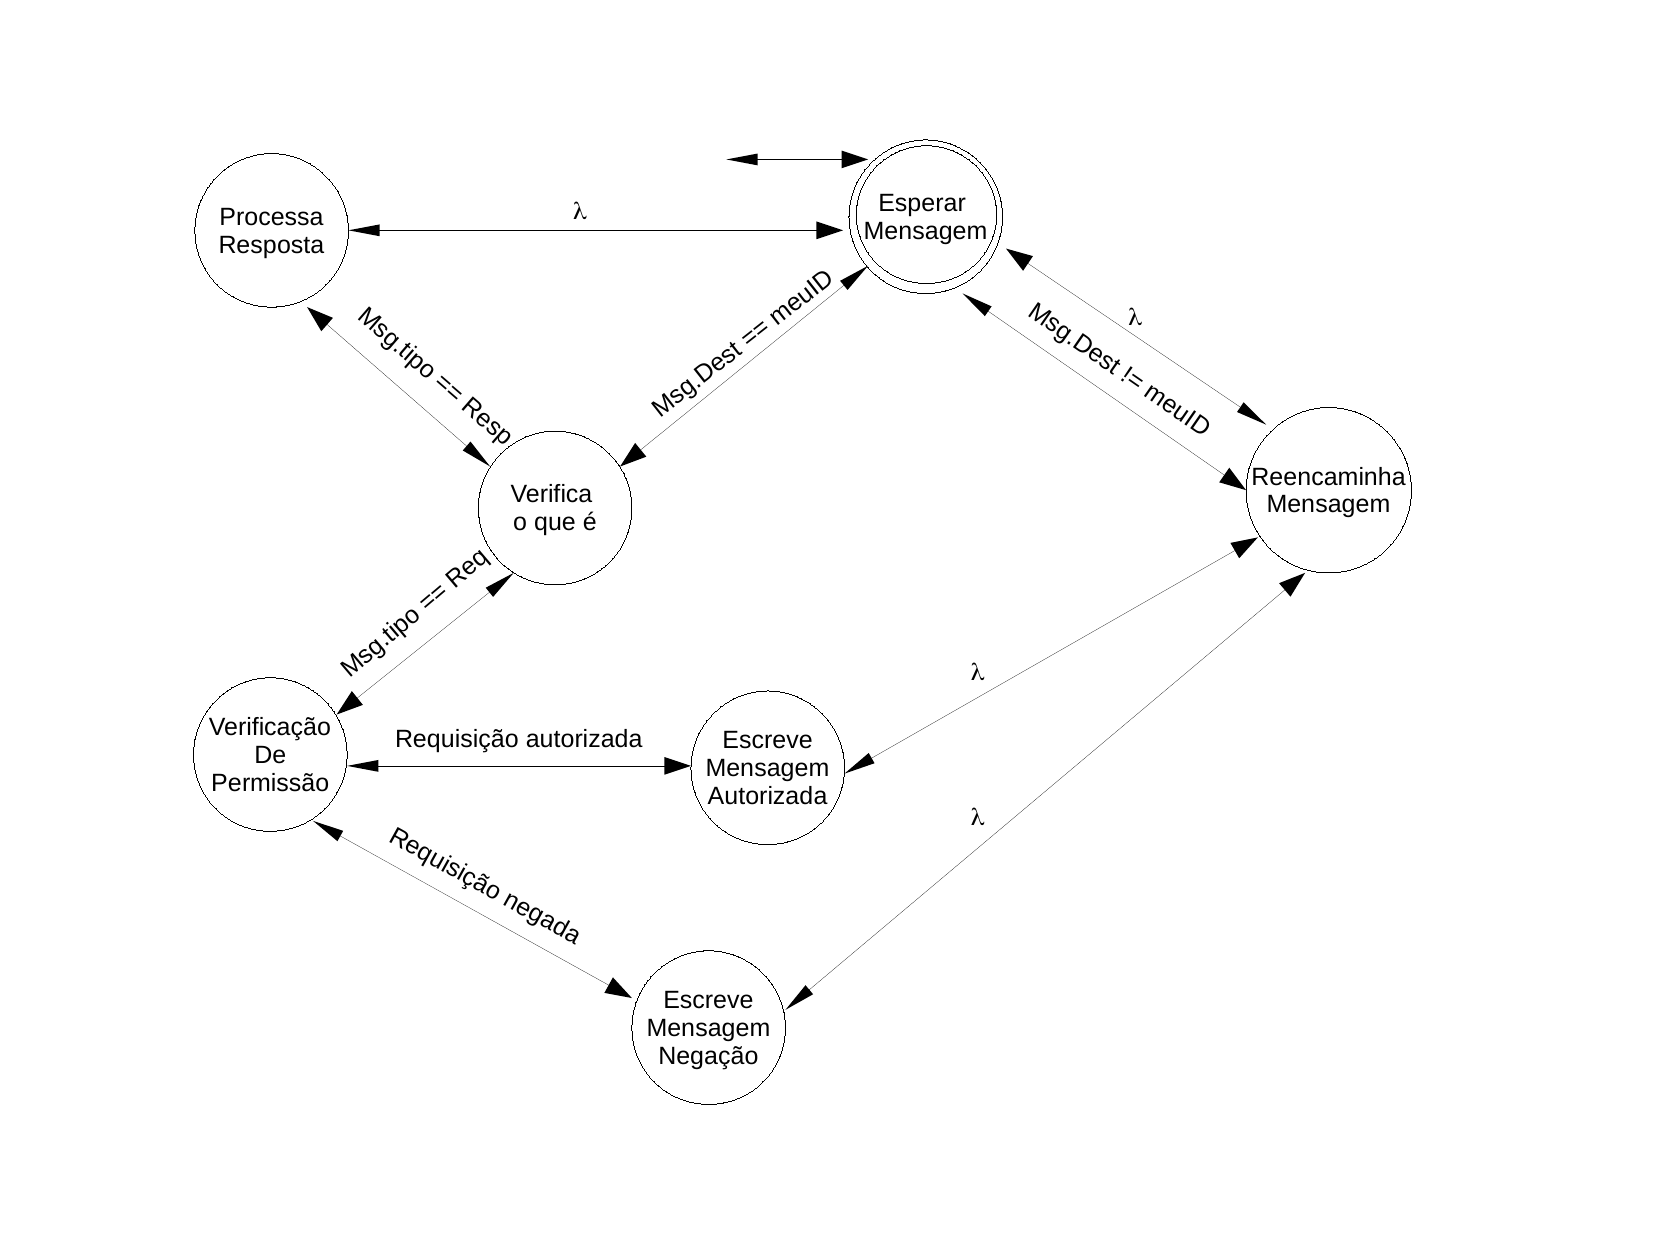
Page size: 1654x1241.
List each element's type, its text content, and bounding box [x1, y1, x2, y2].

text_box Verificação De Permissão [193, 677, 348, 832]
text_box Verifica o que é [478, 431, 632, 585]
chart [964, 661, 993, 682]
chart [566, 200, 595, 221]
chart [964, 806, 993, 827]
text_box Escreve Mensagem Autorizada [690, 690, 845, 845]
text_box Msg.tipo == Req [318, 526, 510, 698]
text_box Msg.Dest == meuID [629, 247, 855, 438]
text_box Processa Resposta [194, 153, 349, 308]
text_box Escreve Mensagem Negação [631, 950, 786, 1105]
text_box Msg.tipo == Resp [336, 286, 536, 467]
chart [1122, 307, 1150, 328]
text_box Reencaminha Mensagem [1246, 407, 1412, 573]
text_box Esperar Mensagem [848, 139, 1003, 294]
text_box [856, 145, 997, 284]
